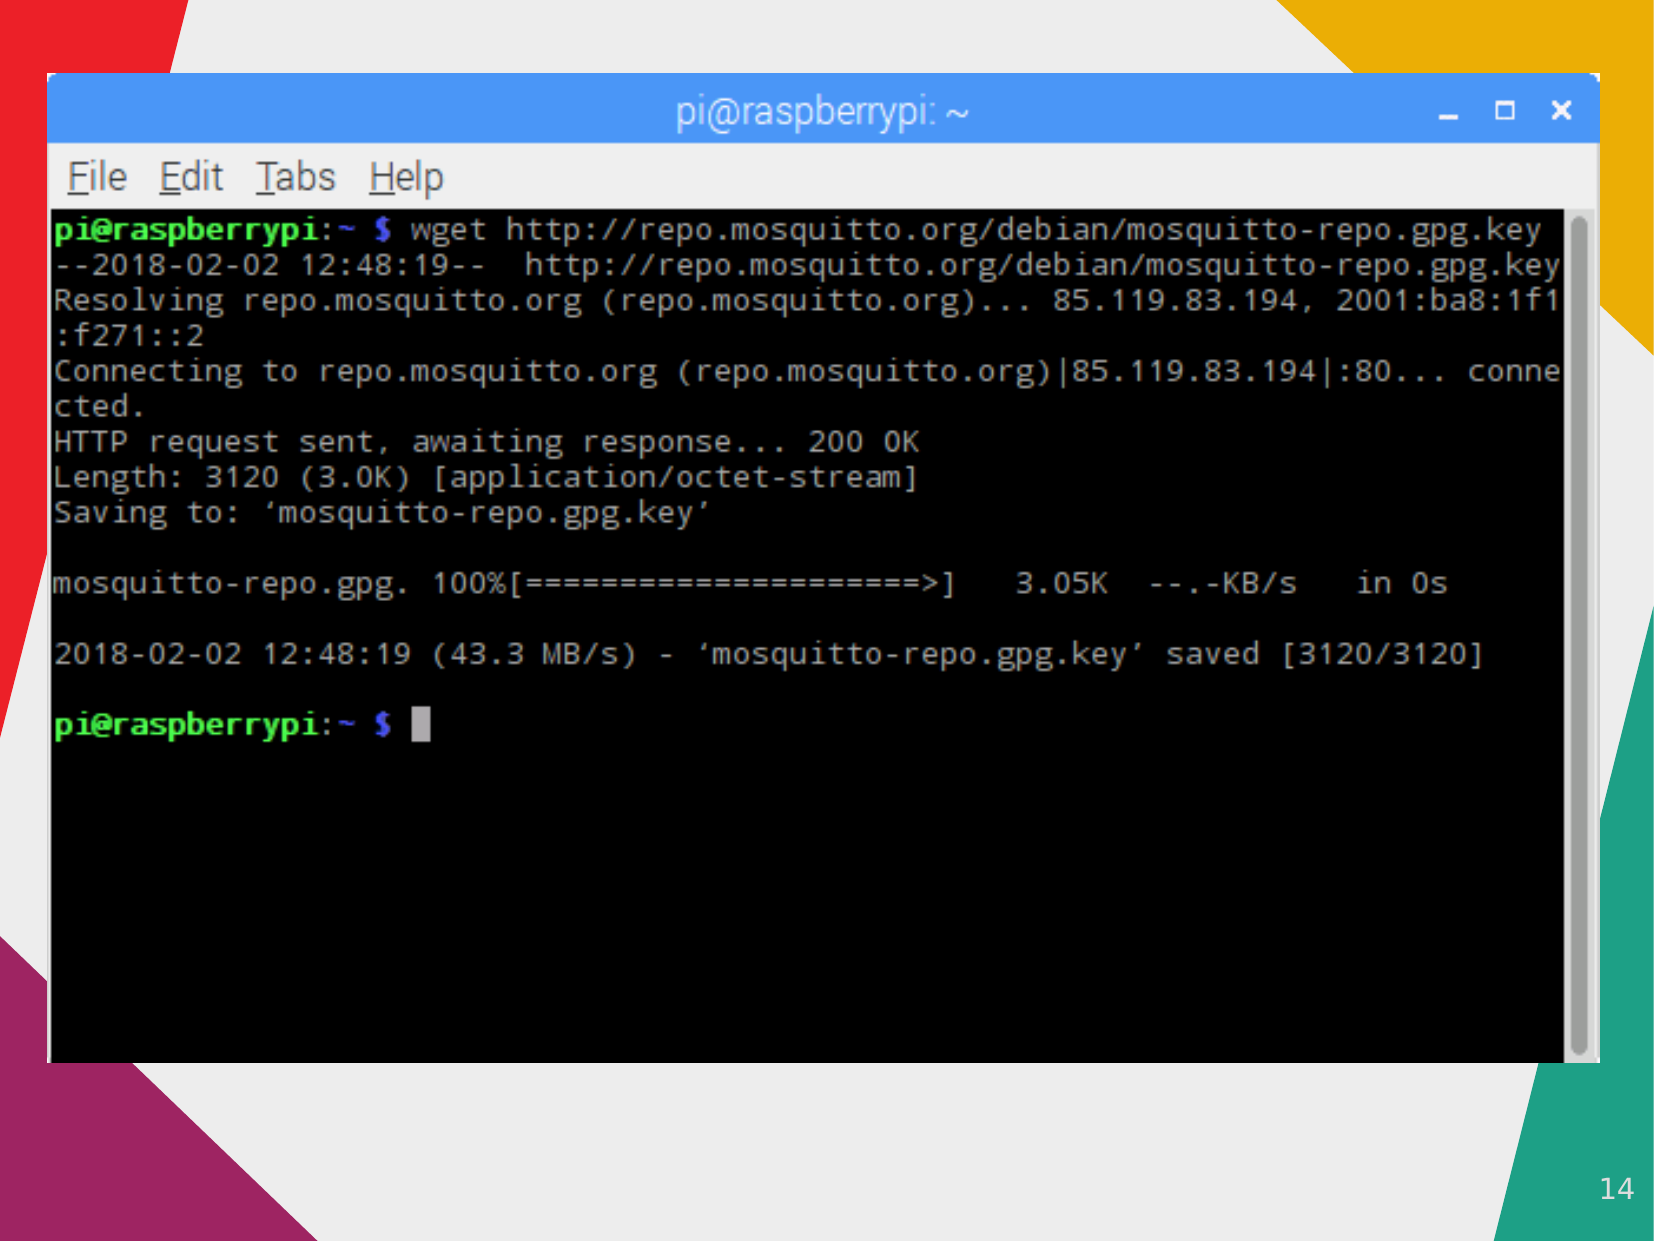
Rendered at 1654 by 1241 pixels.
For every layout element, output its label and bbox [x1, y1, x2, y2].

picture [47, 73, 1600, 1063]
